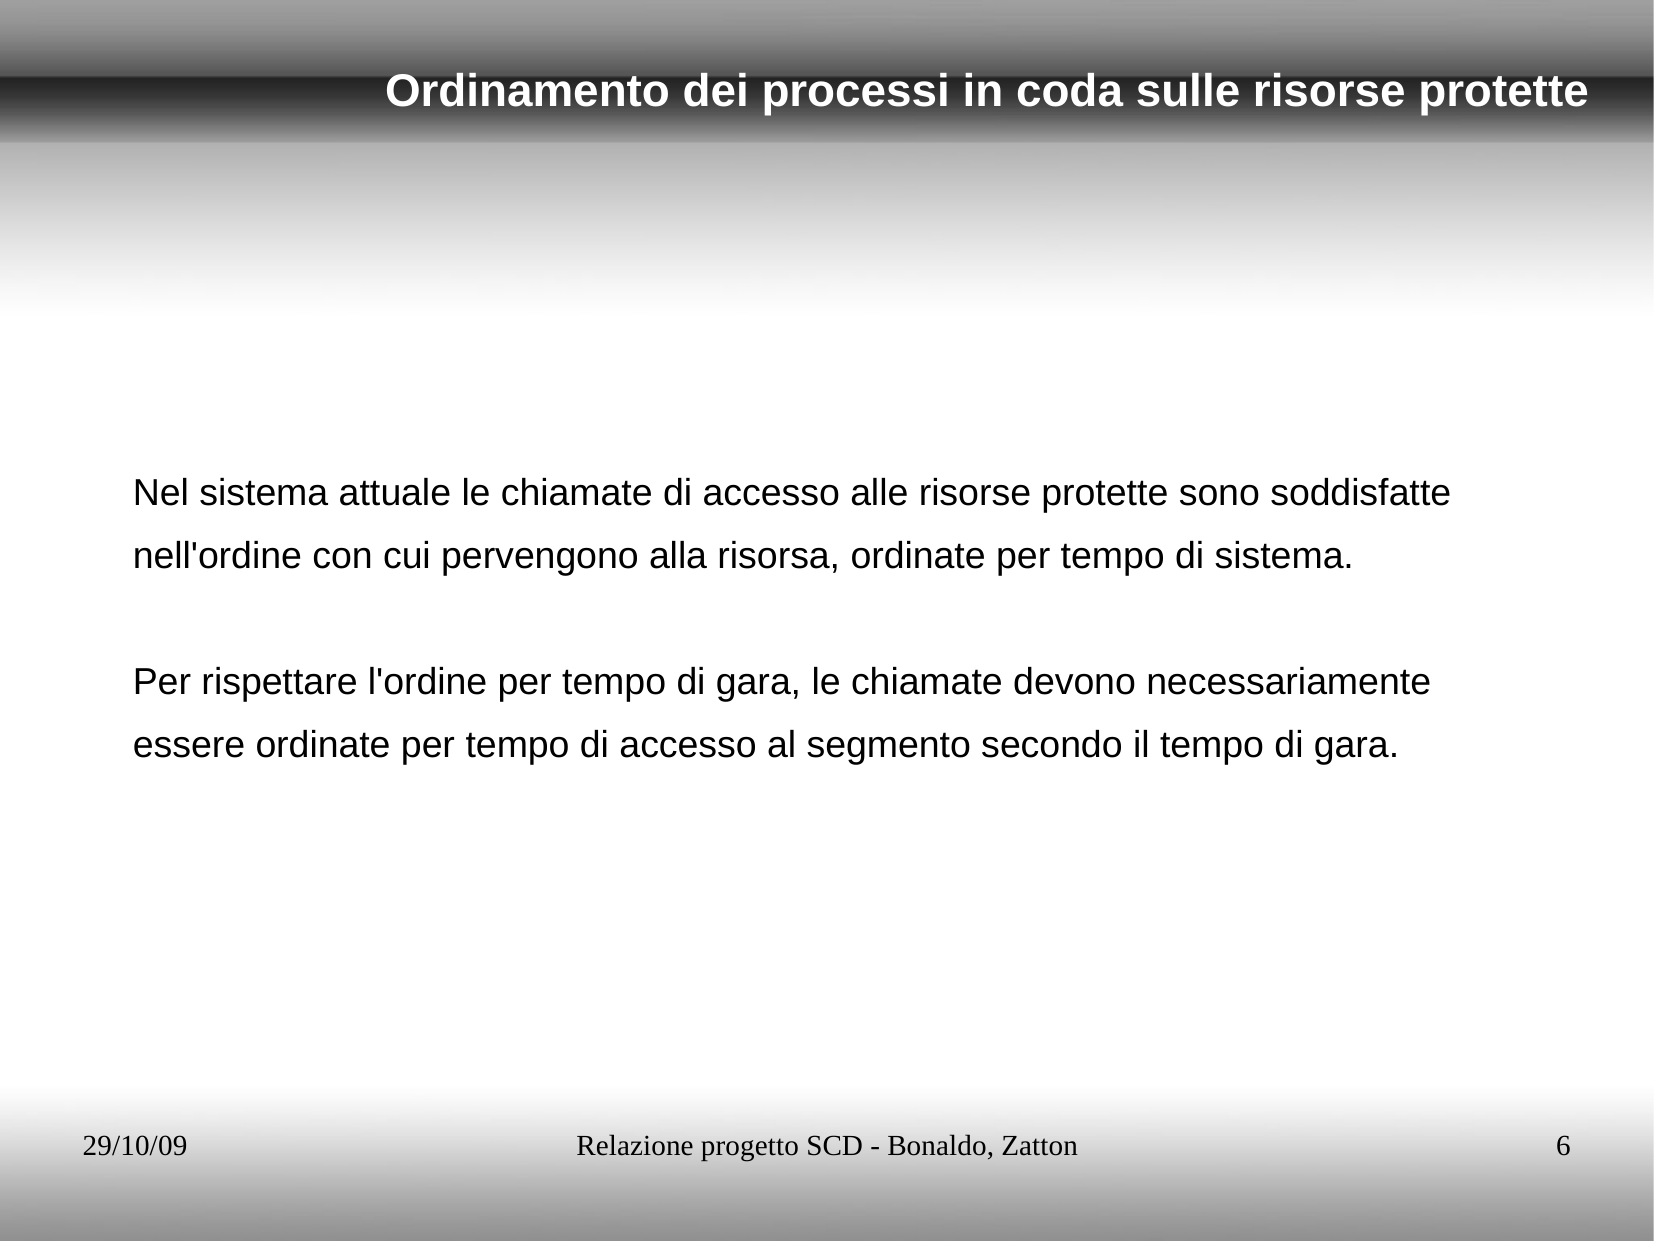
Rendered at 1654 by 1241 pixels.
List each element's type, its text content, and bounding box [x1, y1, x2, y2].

picture [0, 0, 1654, 1241]
text_box Ordinamento dei processi in coda sulle risorse protette [354, 31, 1625, 119]
text_box Nel sistema attuale le chiamate di accesso alle risorse protette sono soddisfatte nell'ordine con cui pervengono alla risorsa, ordinate per tempo di sistema. Per rispettare l'ordine per tempo di gara, le chiamate devono necessariamente essere ordinate per tempo di accesso al segmento secondo il tempo di gara. [118, 442, 1506, 827]
